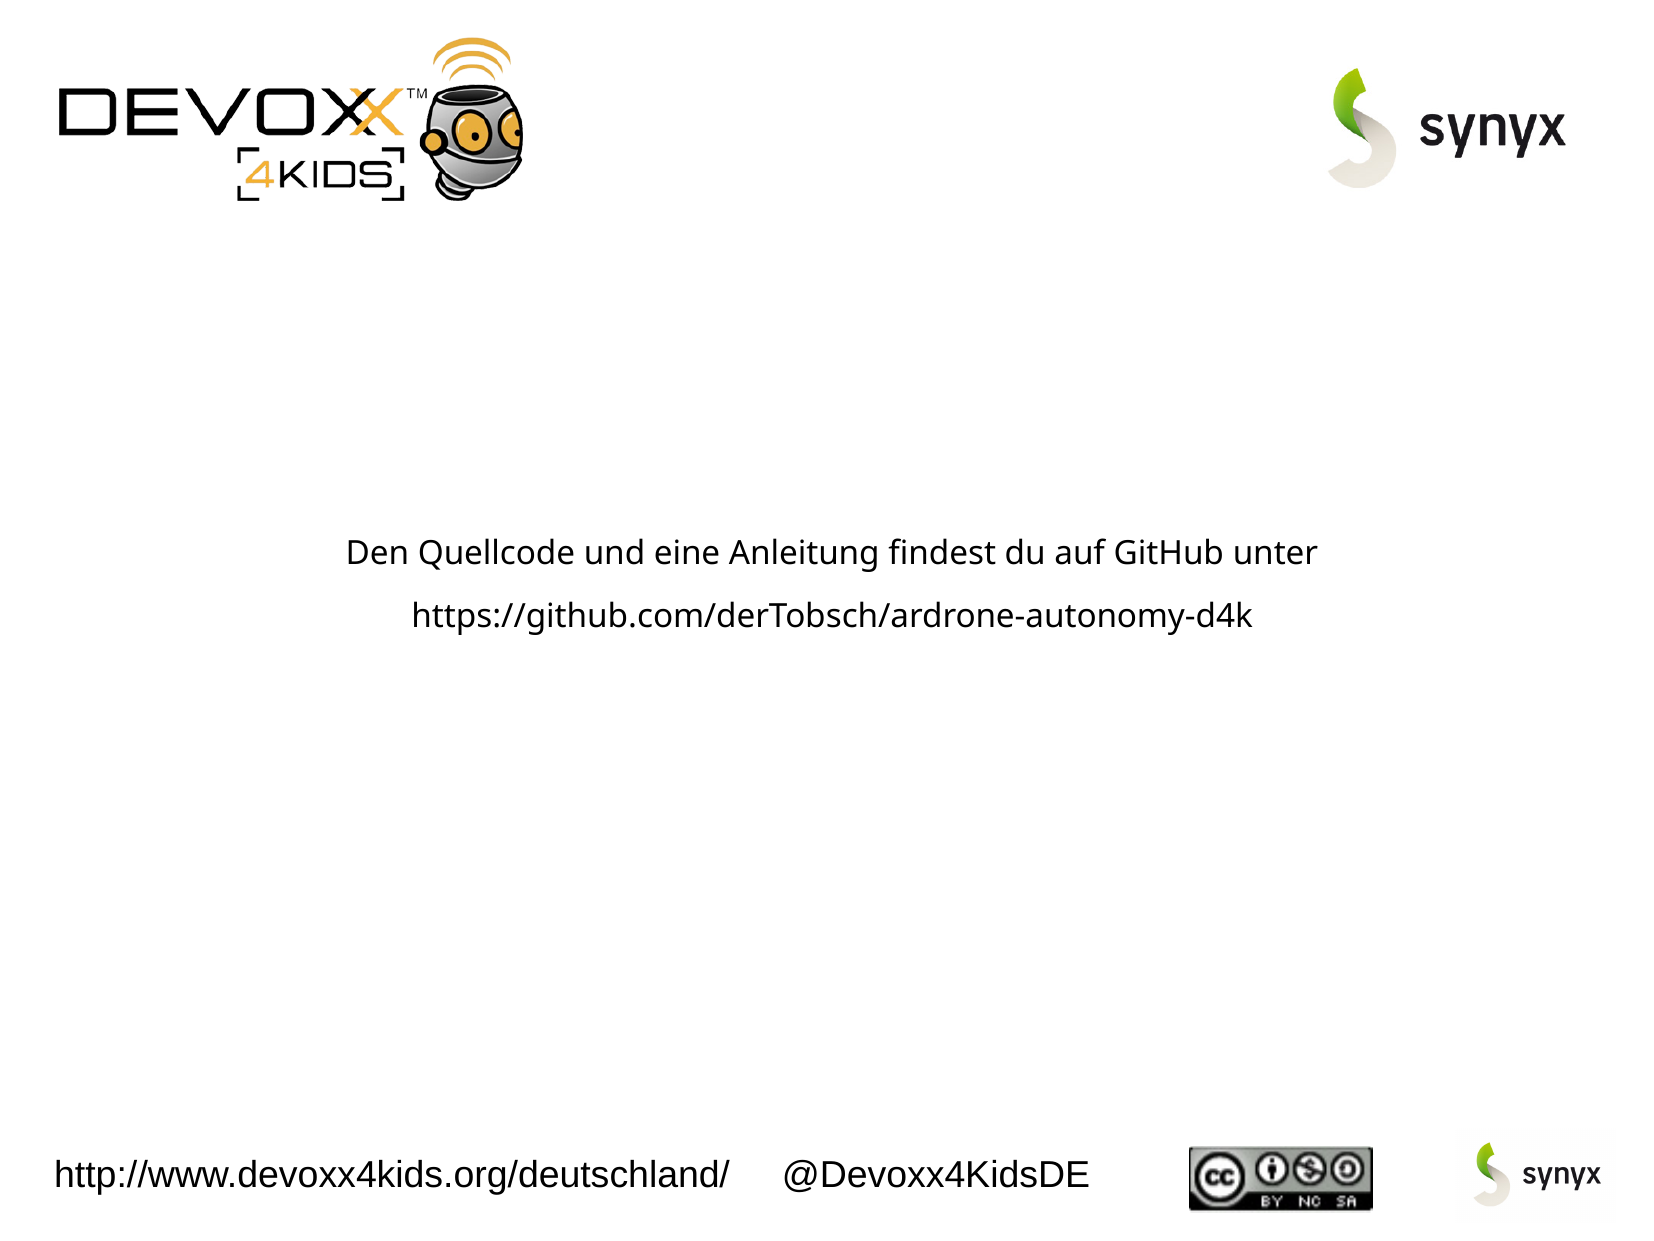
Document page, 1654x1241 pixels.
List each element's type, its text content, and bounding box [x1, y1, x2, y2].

picture [1293, 41, 1594, 219]
picture [59, 37, 523, 201]
text_box Den Quellcode und eine Anleitung findest du auf GitHub unter https://github.com/derTobsch/ardrone-autonomy-d4k [159, 513, 1494, 654]
picture [1189, 1146, 1373, 1213]
picture [1455, 1128, 1616, 1223]
title [59, 349, 1583, 591]
